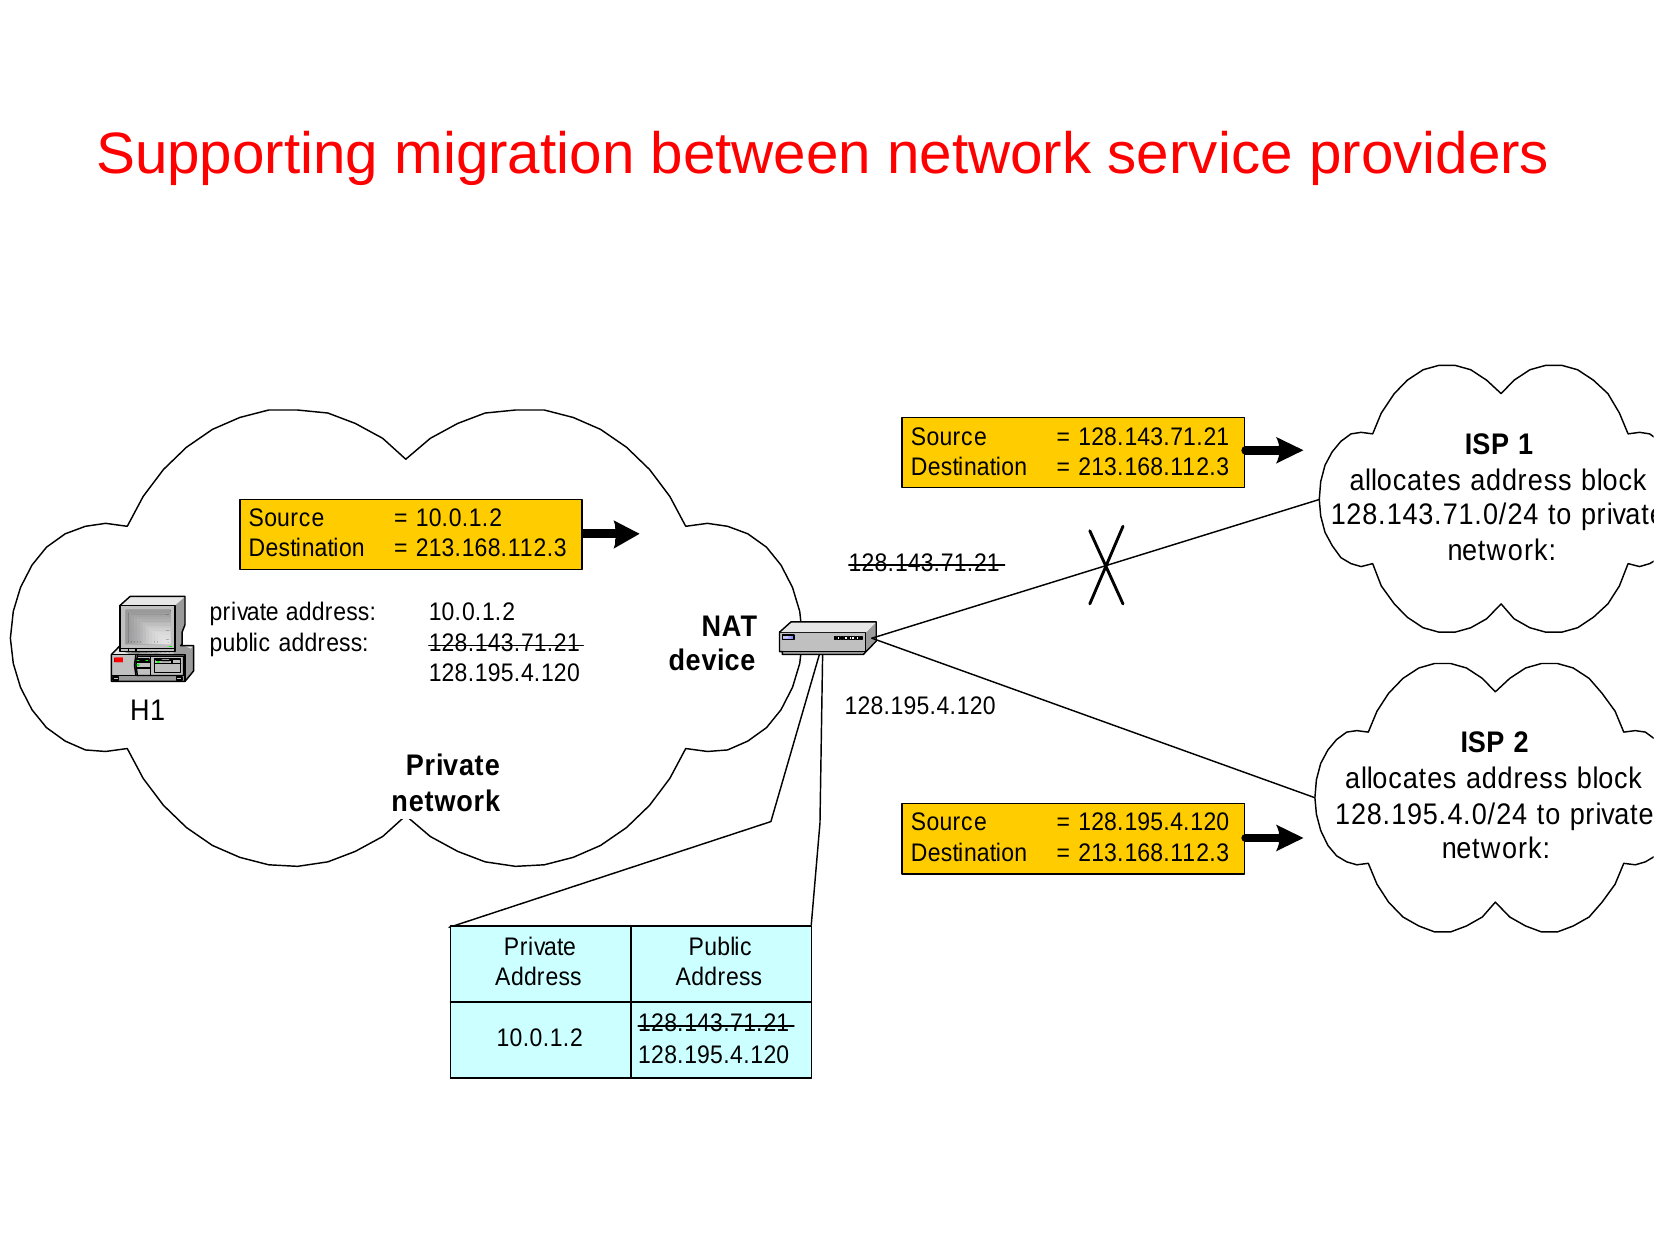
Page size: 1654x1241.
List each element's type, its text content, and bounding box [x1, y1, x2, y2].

chart [0, 329, 1654, 1152]
title Supporting migration between network service providers [11, 49, 1636, 257]
